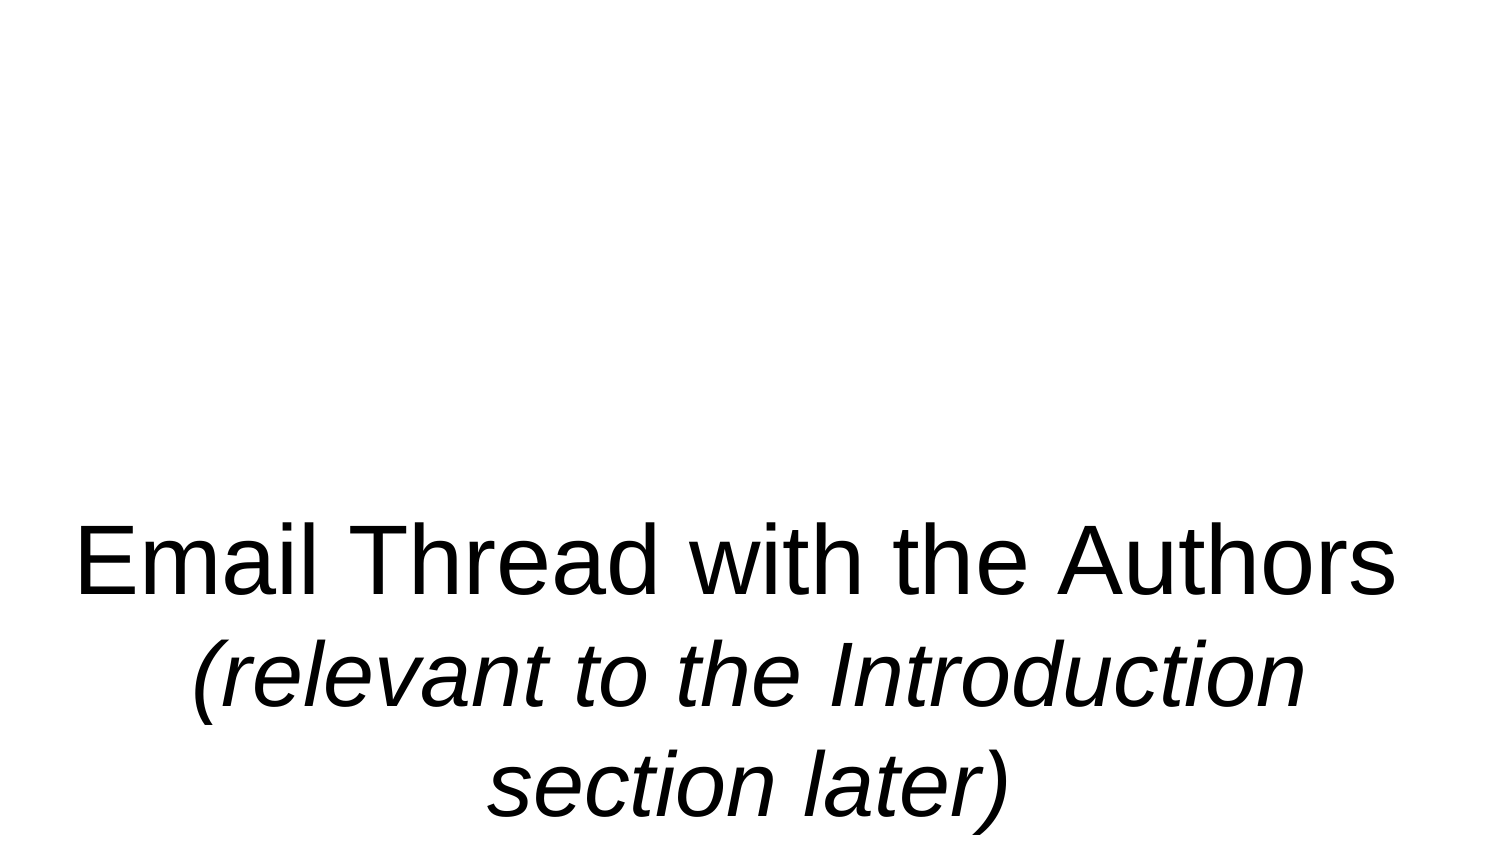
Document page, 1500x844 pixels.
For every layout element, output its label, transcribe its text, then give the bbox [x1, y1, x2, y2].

title Email Thread with the Authors (relevant to the Introduction section later) [51, 481, 1449, 612]
